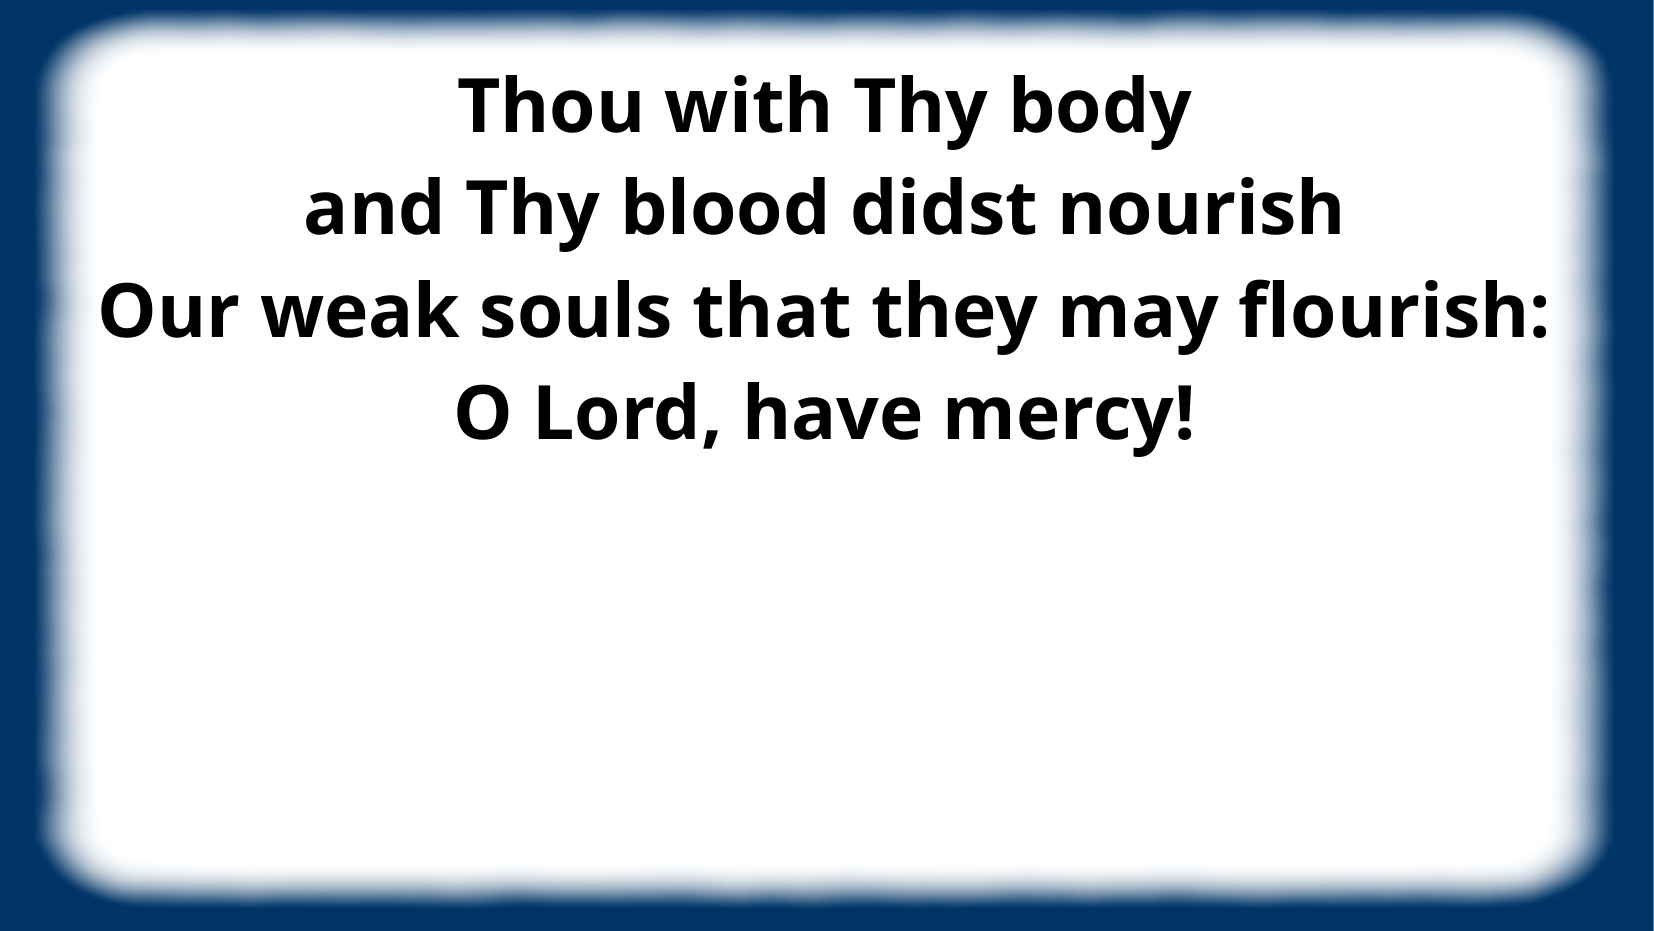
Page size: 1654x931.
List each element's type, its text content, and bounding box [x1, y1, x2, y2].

text_box Thou with Thy body and Thy blood didst nourish Our weak souls that they may flourish: O Lord, have mercy! [75, 45, 1576, 460]
picture [0, 0, 1654, 931]
